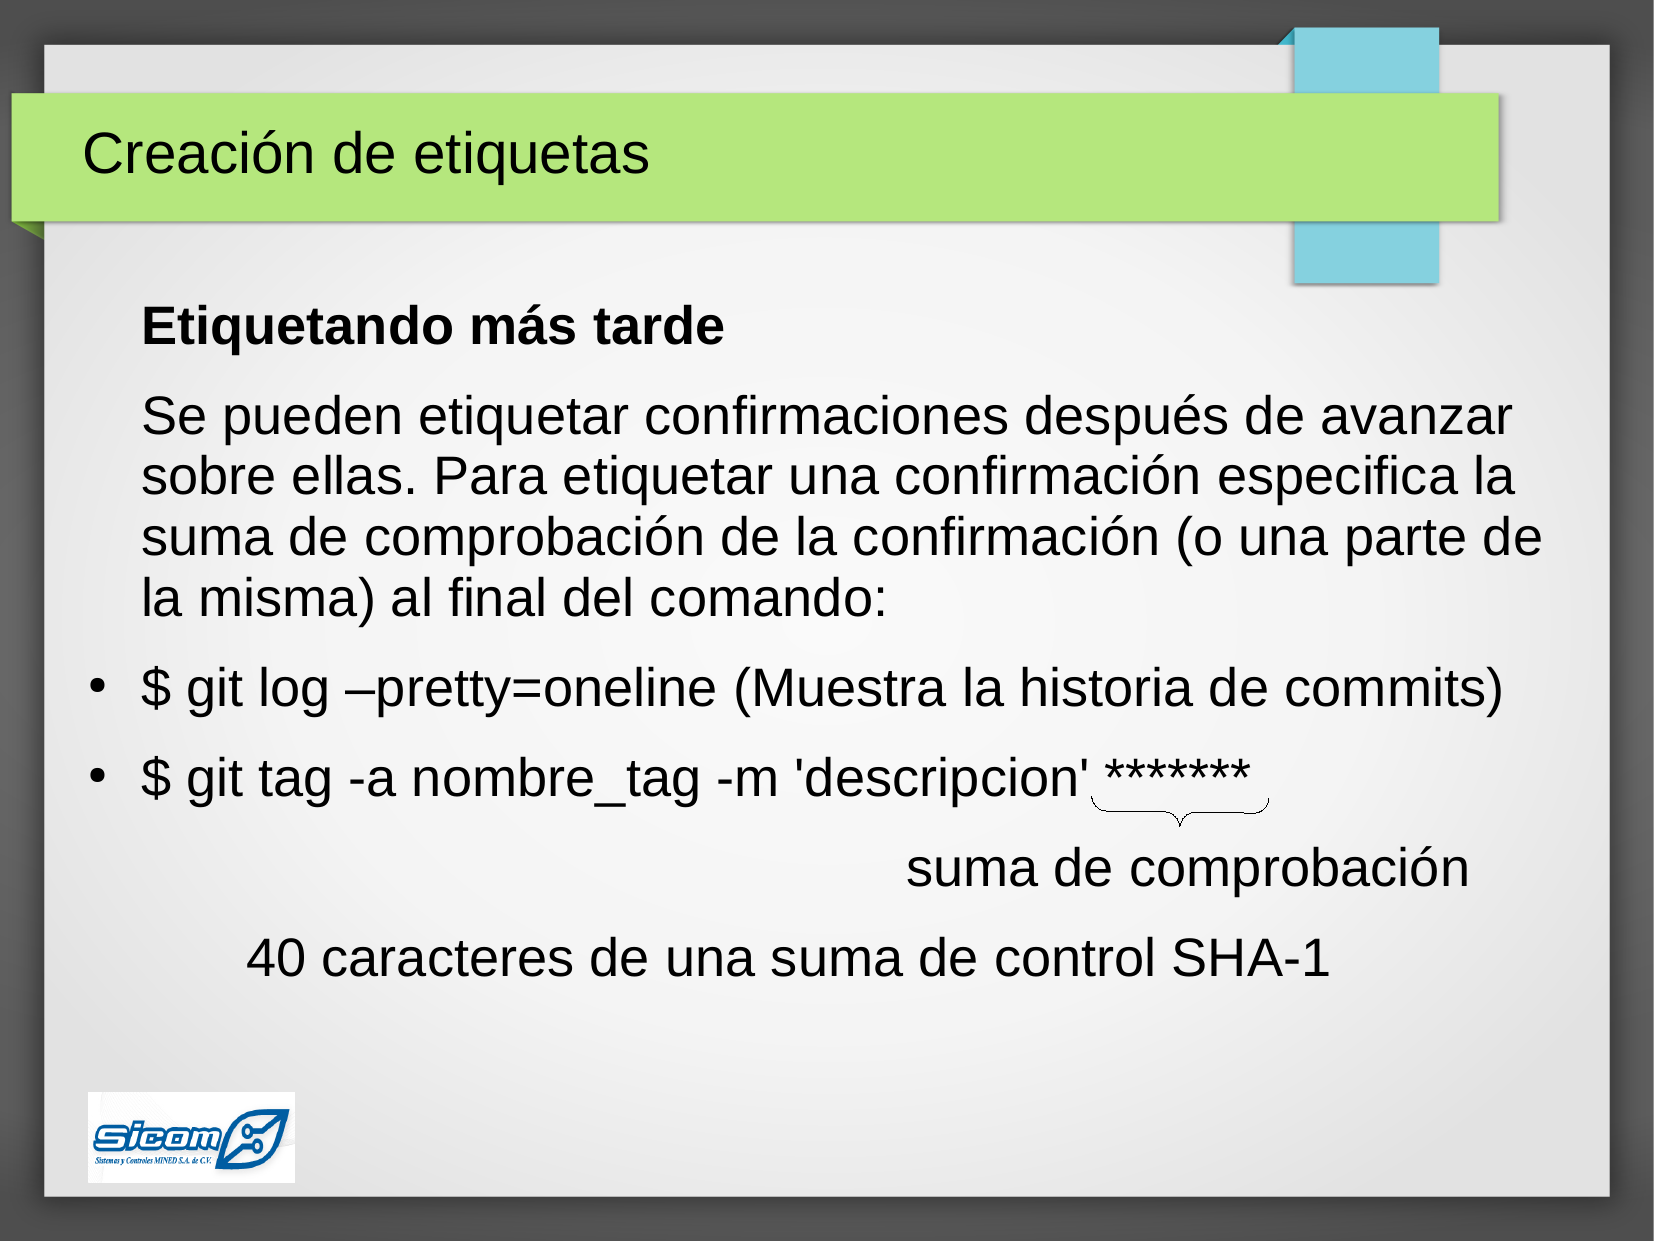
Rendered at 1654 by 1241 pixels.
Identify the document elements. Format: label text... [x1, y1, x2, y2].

picture [0, 0, 1654, 1241]
title Creación de etiquetas [82, 94, 1264, 213]
list Etiquetando más tarde Se pueden etiquetar confirmaciones después de avanzar sobre ellas. Para etiquetar una confirmación especifica la suma de comprobación de la confirmación (o una parte de la misma) al final del comando: $ git log –pretty=oneline (Muestra la historia de commits) $ git tag -a nombre_tag -m 'descripcion' ******* suma de comprobación 40 caracteres de una suma de control SHA-1 [70, 295, 1559, 1015]
